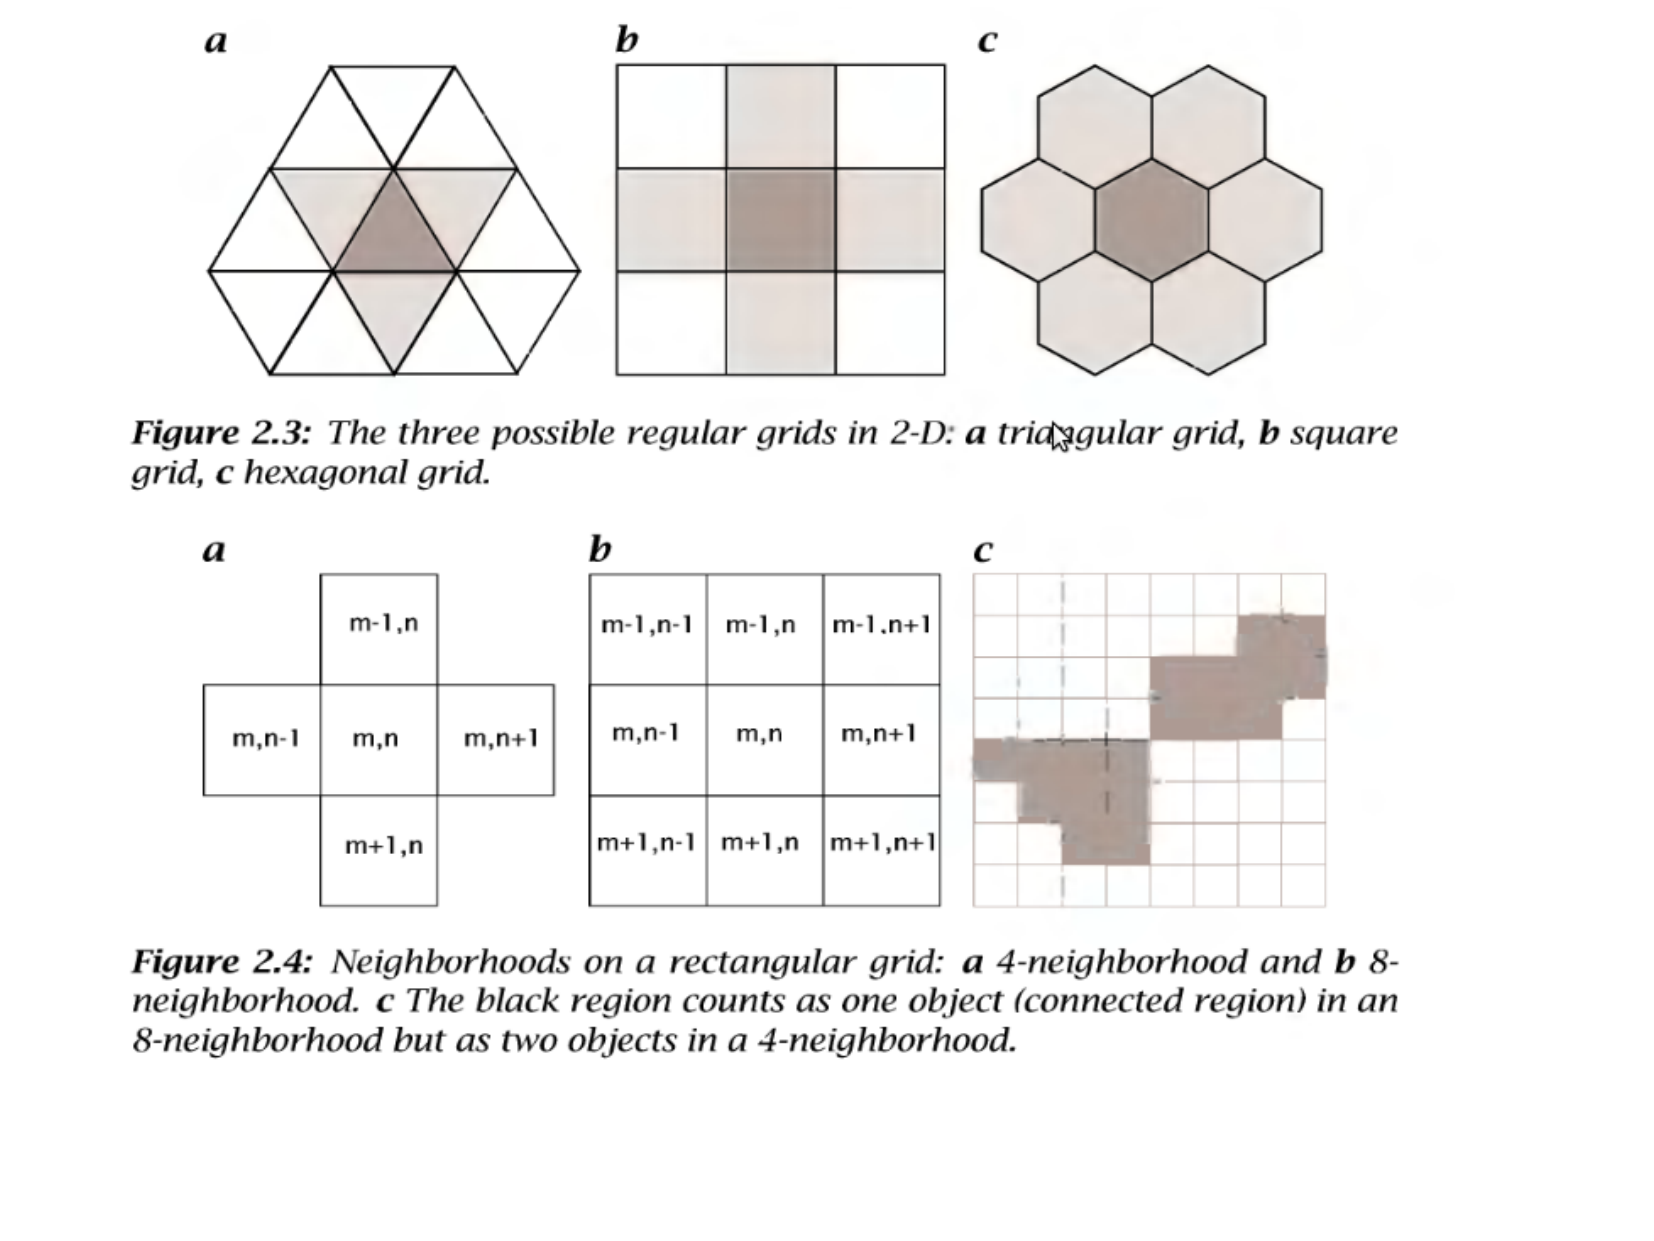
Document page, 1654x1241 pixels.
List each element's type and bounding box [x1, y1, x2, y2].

picture [88, 7, 1455, 1093]
